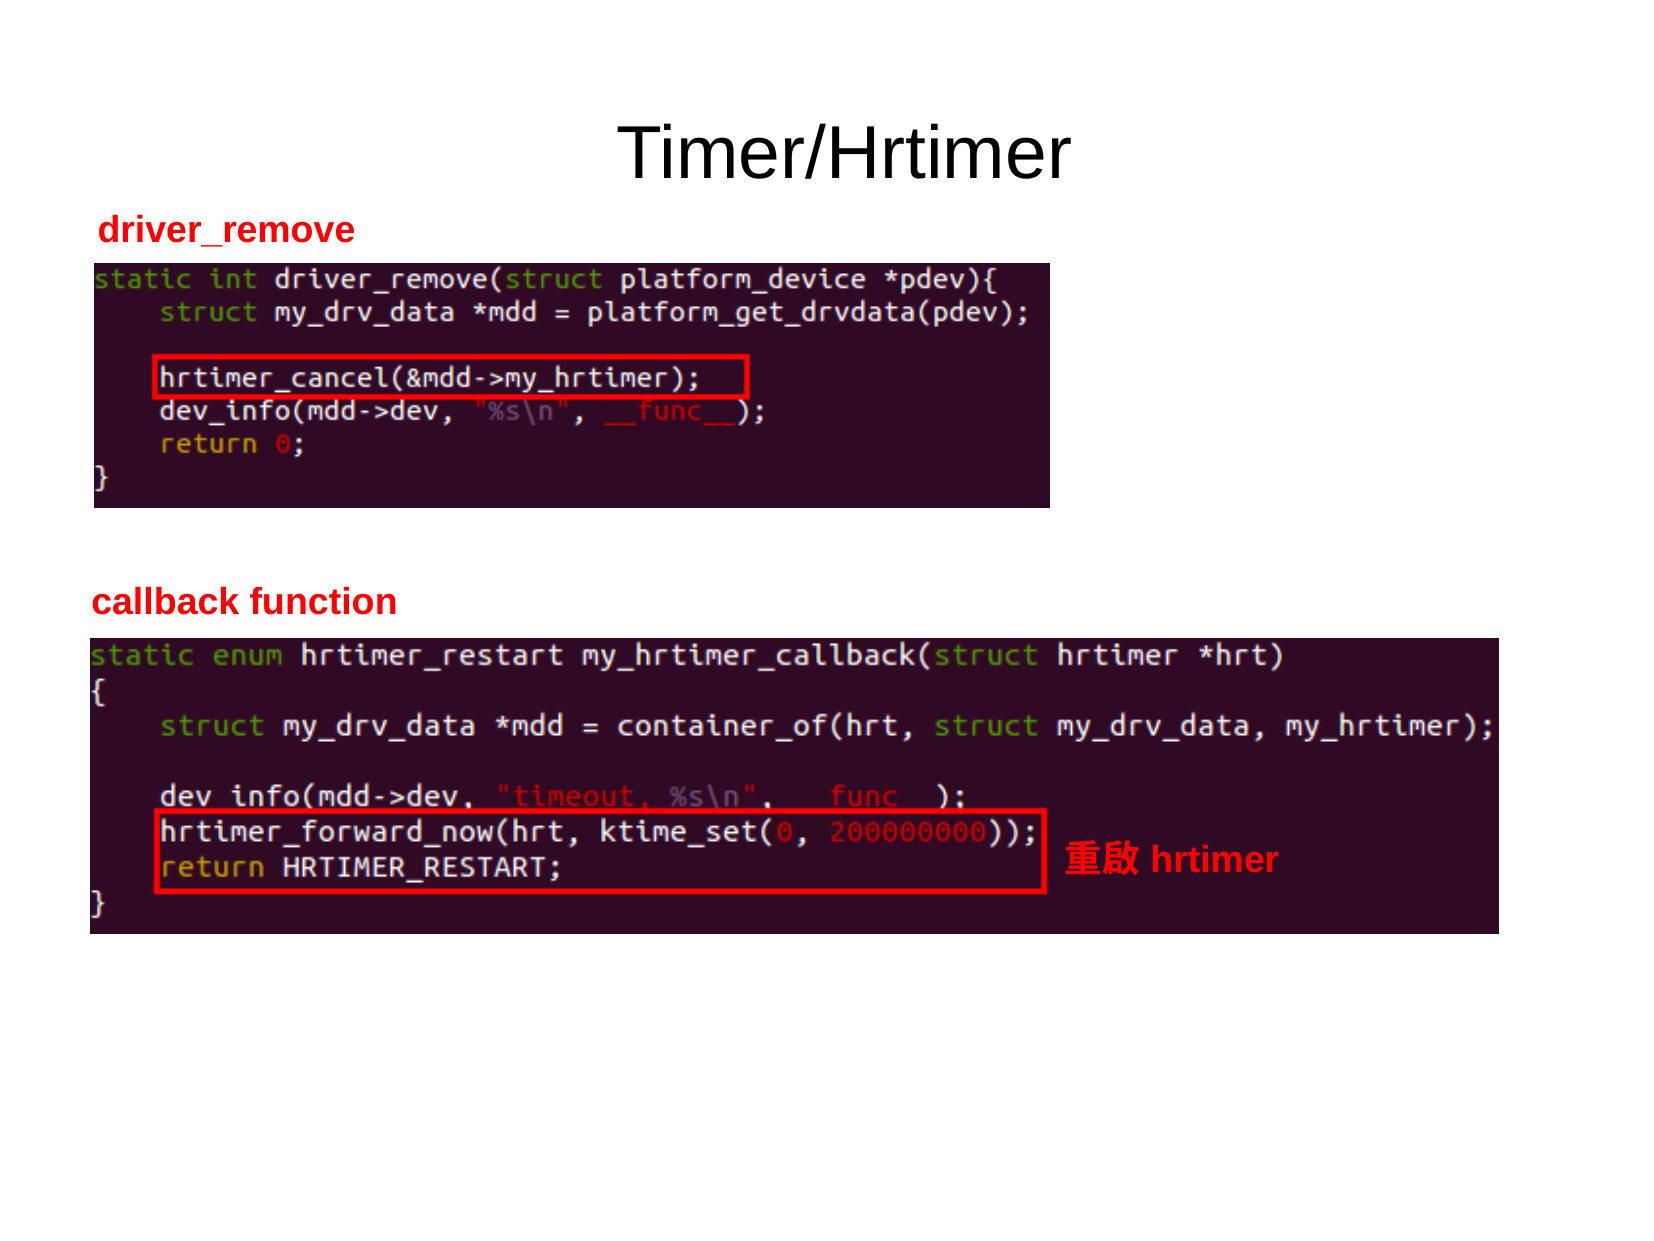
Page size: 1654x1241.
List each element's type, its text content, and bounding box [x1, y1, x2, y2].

picture [94, 263, 1050, 508]
text_box 重啟hrtimer [1049, 821, 1499, 886]
text_box driver_remove [82, 200, 532, 258]
text_box callback function [76, 572, 526, 630]
picture [90, 638, 1499, 934]
title Timer/Hrtimer [82, 49, 1571, 257]
